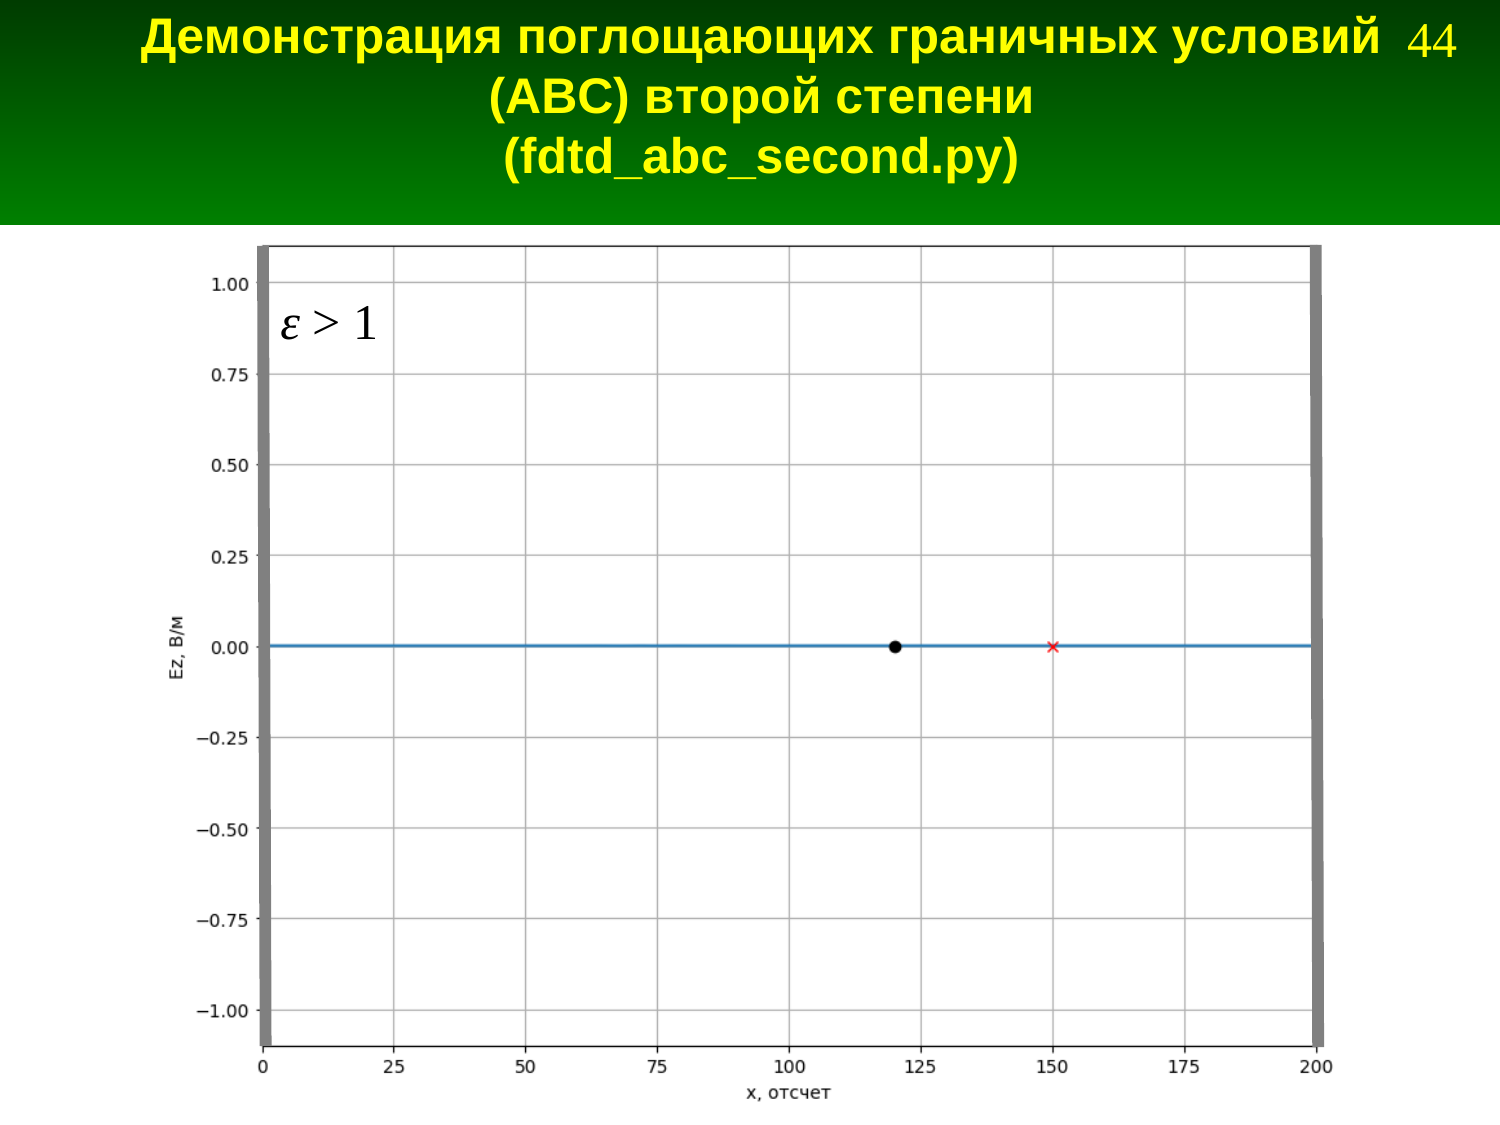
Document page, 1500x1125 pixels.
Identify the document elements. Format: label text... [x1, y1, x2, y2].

title Демонстрация поглощающих граничных условий (ABC) второй степени (fdtd_abc_second.py) [123, 0, 1399, 192]
text_box ε > 1 [270, 282, 395, 358]
picture [162, 237, 1338, 1105]
